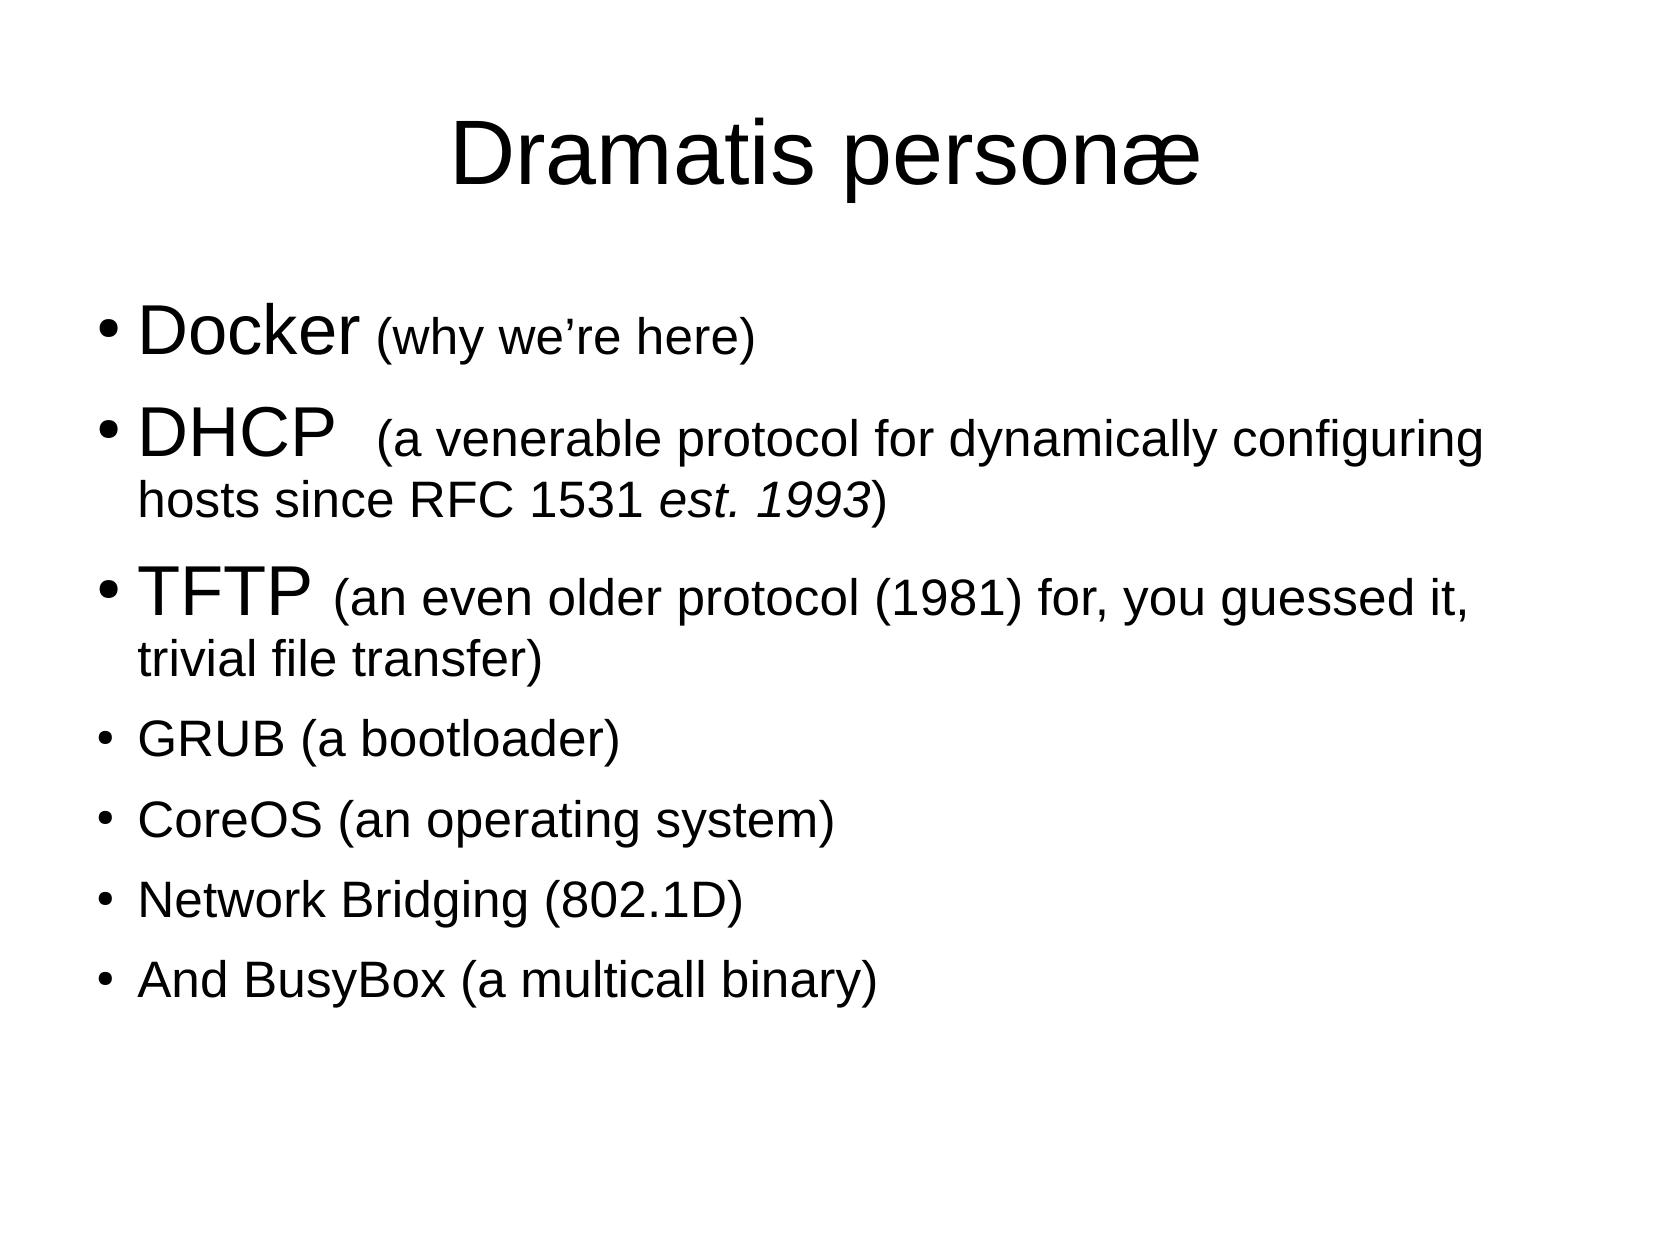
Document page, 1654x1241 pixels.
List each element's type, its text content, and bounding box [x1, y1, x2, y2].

list Docker (why we’re here) DHCP (a venerable protocol for dynamically configuring hosts since RFC 1531 est. 1993) TFTP (an even older protocol (1981) for, you guessed it, trivial file transfer) GRUB (a bootloader) CoreOS (an operating system) Network Bridging (802.1D) And BusyBox (a multicall binary) [82, 290, 1571, 1010]
title Dramatis personæ [82, 49, 1571, 257]
